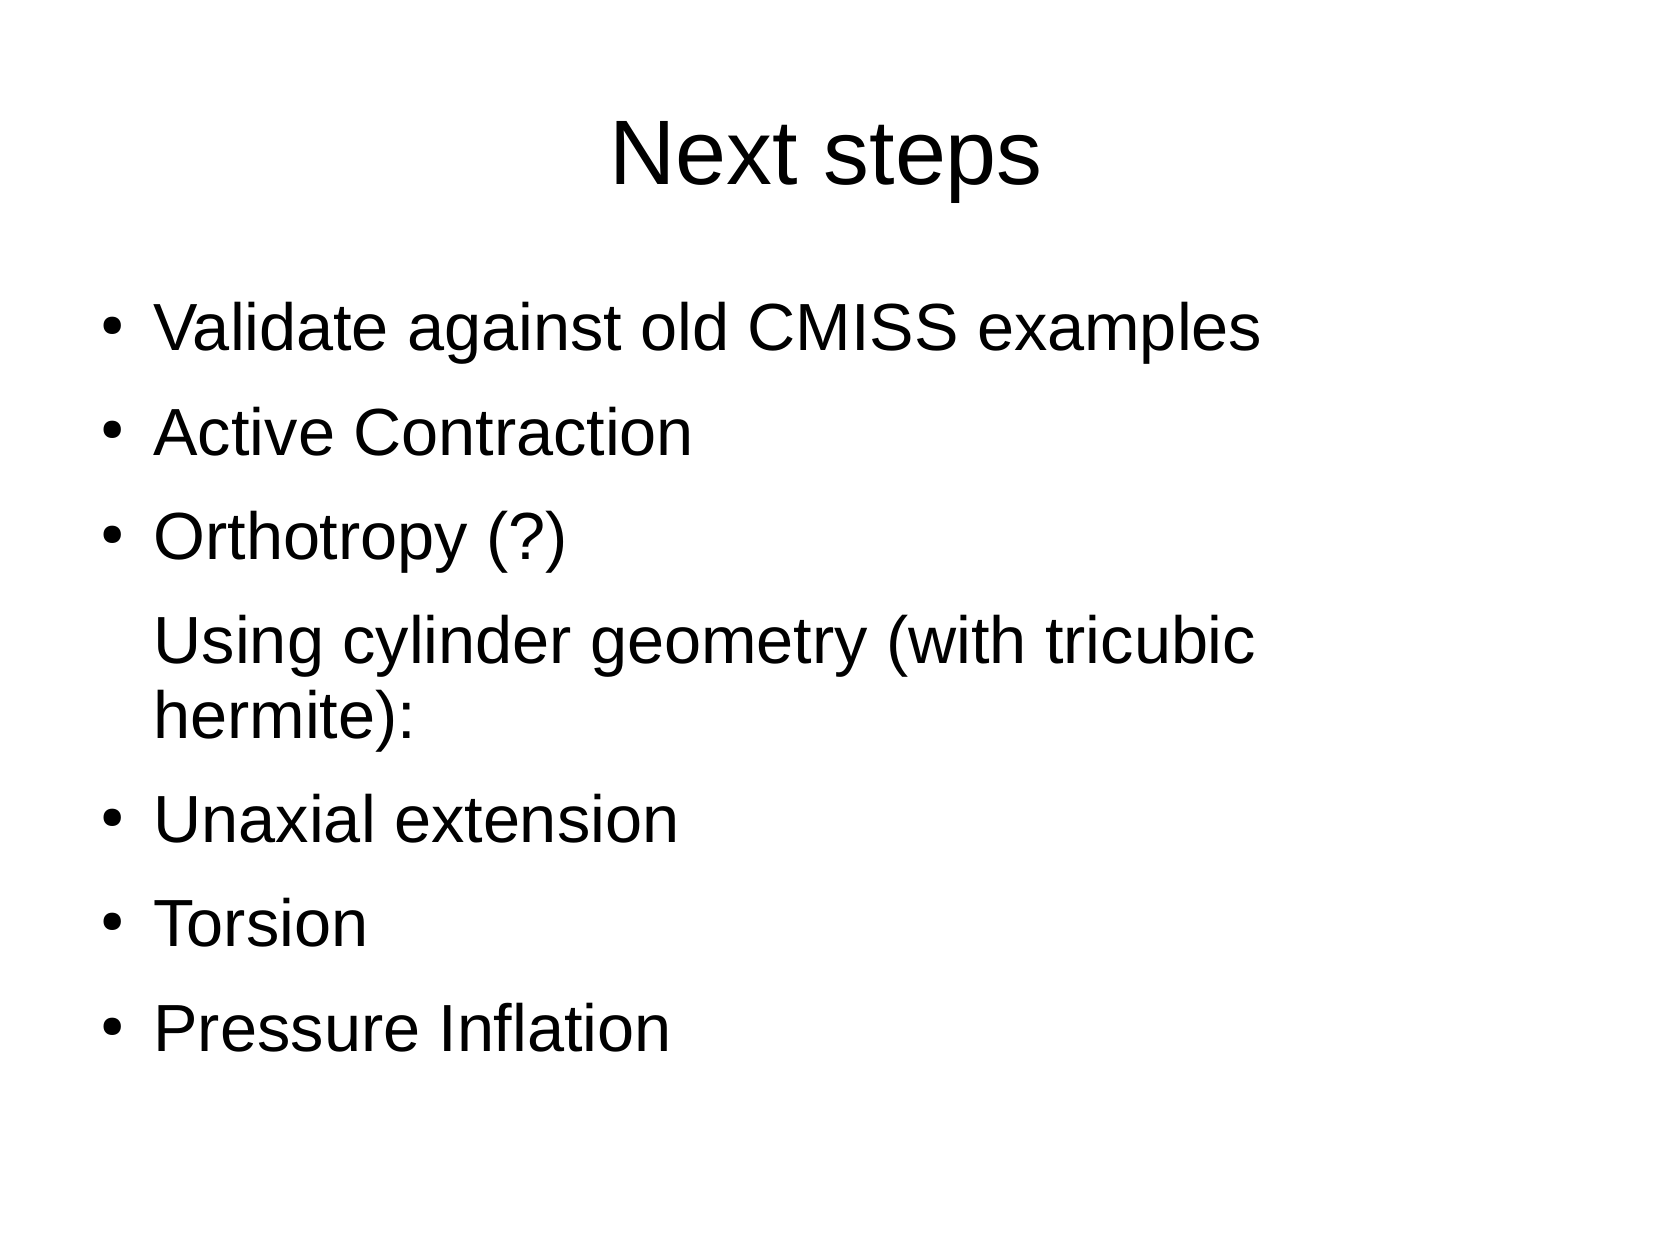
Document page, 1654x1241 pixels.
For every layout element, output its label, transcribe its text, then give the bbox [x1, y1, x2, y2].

title Next steps [82, 49, 1571, 257]
list Validate against old CMISS examples Active Contraction Orthotropy (?) Using cylinder geometry (with tricubic hermite): Unaxial extension Torsion Pressure Inflation [82, 290, 1538, 1158]
